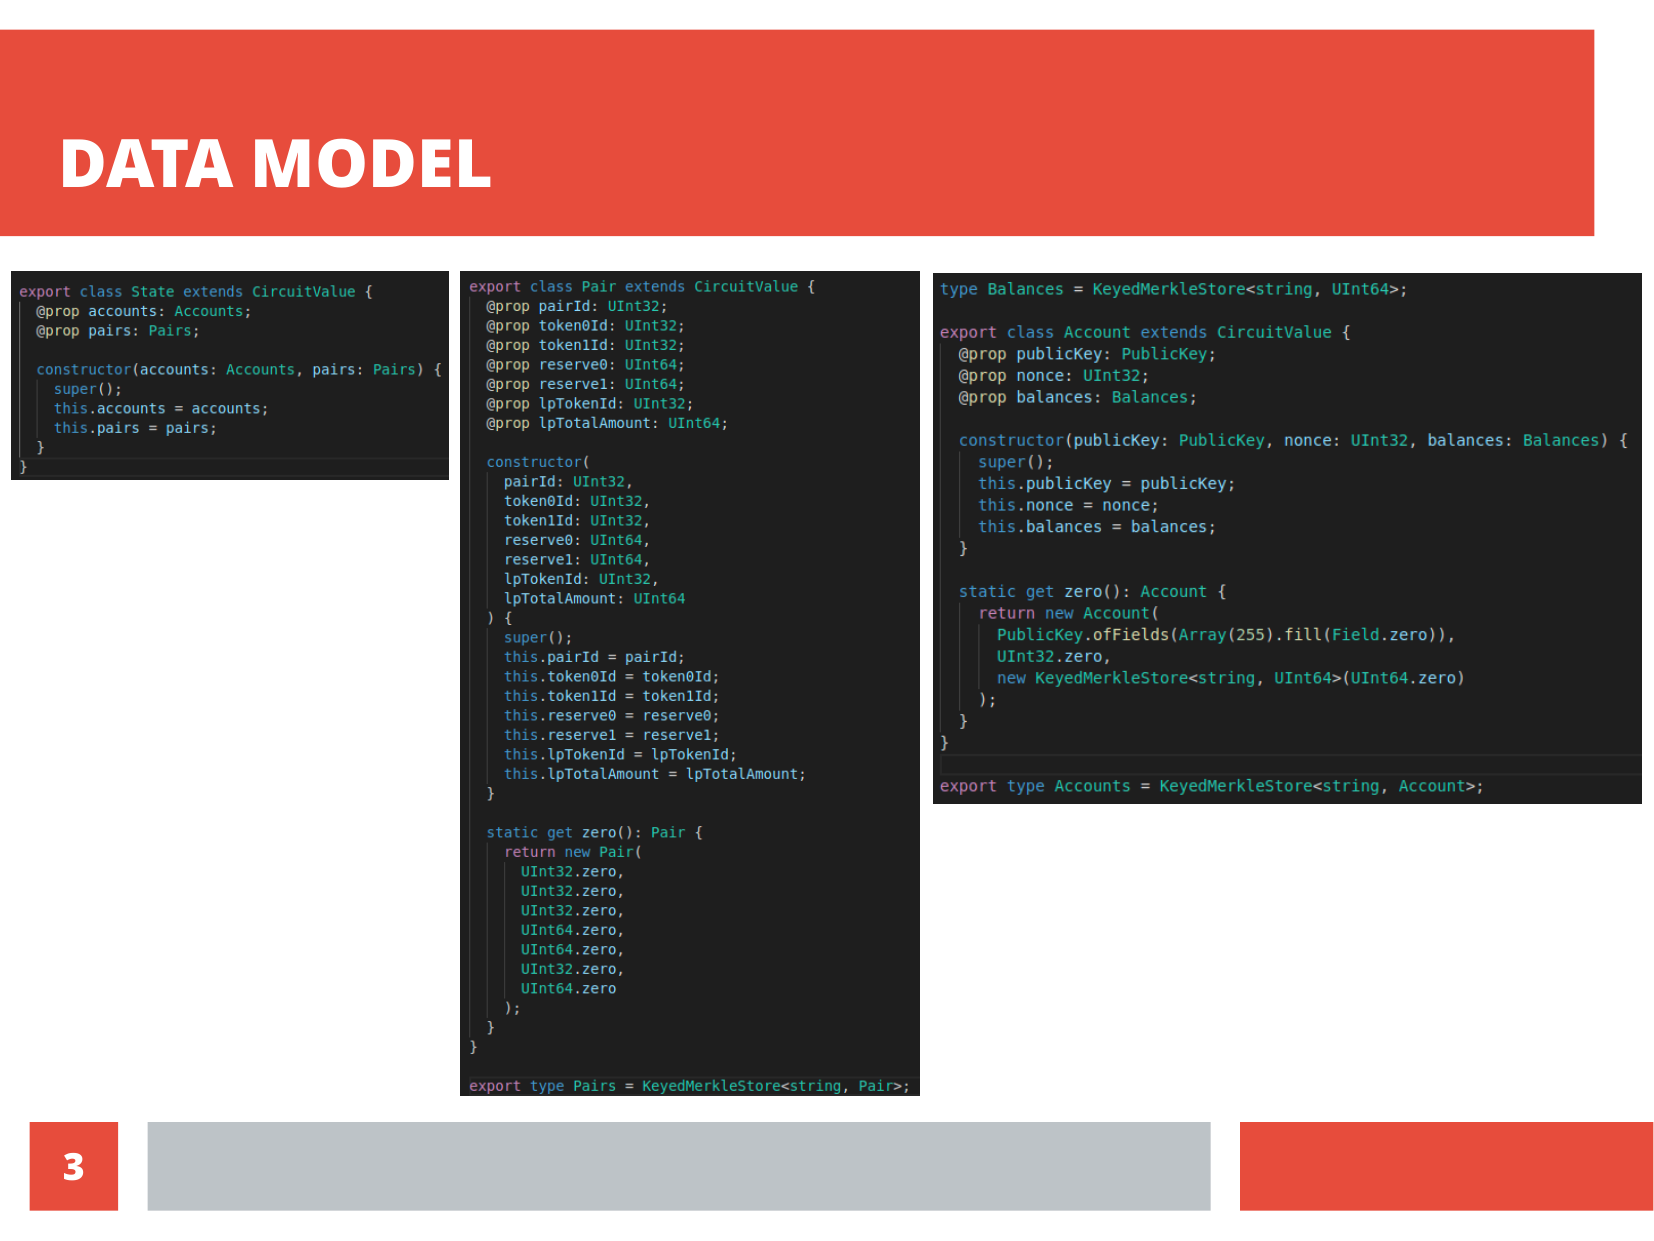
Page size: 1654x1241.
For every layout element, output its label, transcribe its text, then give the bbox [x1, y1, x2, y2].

title DATA MODEL [59, 59, 1595, 207]
picture [11, 271, 449, 481]
picture [460, 271, 920, 1096]
picture [933, 273, 1642, 804]
